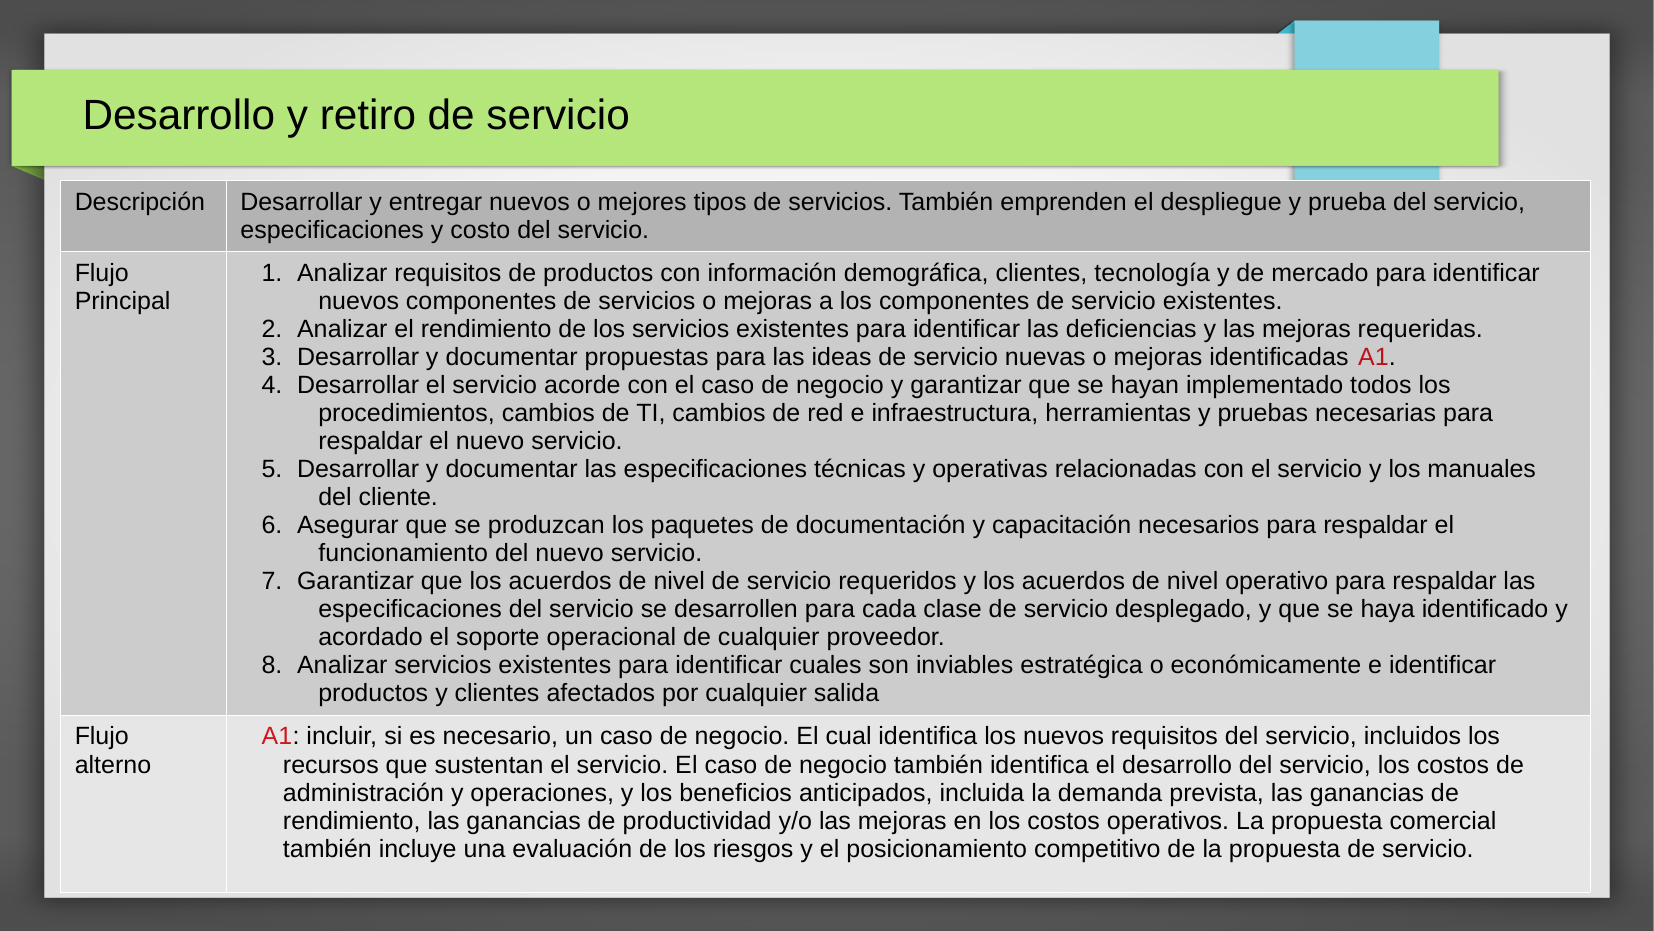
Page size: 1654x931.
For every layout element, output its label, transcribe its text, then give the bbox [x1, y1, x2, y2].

table_header Desarrollar y entregar nuevos o mejores tipos de servicios. También emprenden el despliegue y prueba del servicio, especificaciones y costo del servicio. [227, 181, 1590, 251]
picture [0, 0, 1654, 931]
table_cell Flujo Principal [61, 252, 226, 715]
table_cell Flujo alterno [61, 716, 226, 892]
title Desarrollo y retiro de servicio [82, 70, 1264, 160]
table_cell Analizar requisitos de productos con información demográfica, clientes, tecnología y de mercado para identificar nuevos componentes de servicios o mejoras a los componentes de servicio existentes. Analizar el rendimiento de los servicios existentes para identificar las deficiencias y las mejoras requeridas. Desarrollar y documentar propuestas para las ideas de servicio nuevas o mejoras identificadas A1. Desarrollar el servicio acorde con el caso de negocio y garantizar que se hayan implementado todos los procedimientos, cambios de TI, cambios de red e infraestructura, herramientas y pruebas necesarias para respaldar el nuevo servicio. Desarrollar y documentar las especificaciones técnicas y operativas relacionadas con el servicio y los manuales del cliente. Asegurar que se produzcan los paquetes de documentación y capacitación necesarios para respaldar el funcionamiento del nuevo servicio. Garantizar que los acuerdos de nivel de servicio requeridos y los acuerdos de nivel operativo para respaldar las especificaciones del servicio se desarrollen para cada clase de servicio desplegado, y que se haya identificado y acordado el soporte operacional de cualquier proveedor. Analizar servicios existentes para identificar cuales son inviables estratégica o económicamente e identificar productos y clientes afectados por cualquier salida [227, 252, 1590, 715]
table_cell A1: incluir, si es necesario, un caso de negocio. El cual identifica los nuevos requisitos del servicio, incluidos los recursos que sustentan el servicio. El caso de negocio también identifica el desarrollo del servicio, los costos de administración y operaciones, y los beneficios anticipados, incluida la demanda prevista, las ganancias de rendimiento, las ganancias de productividad y/o las mejoras en los costos operativos. La propuesta comercial también incluye una evaluación de los riesgos y el posicionamiento competitivo de la propuesta de servicio. [227, 716, 1590, 892]
table_header Descripción [61, 181, 226, 251]
